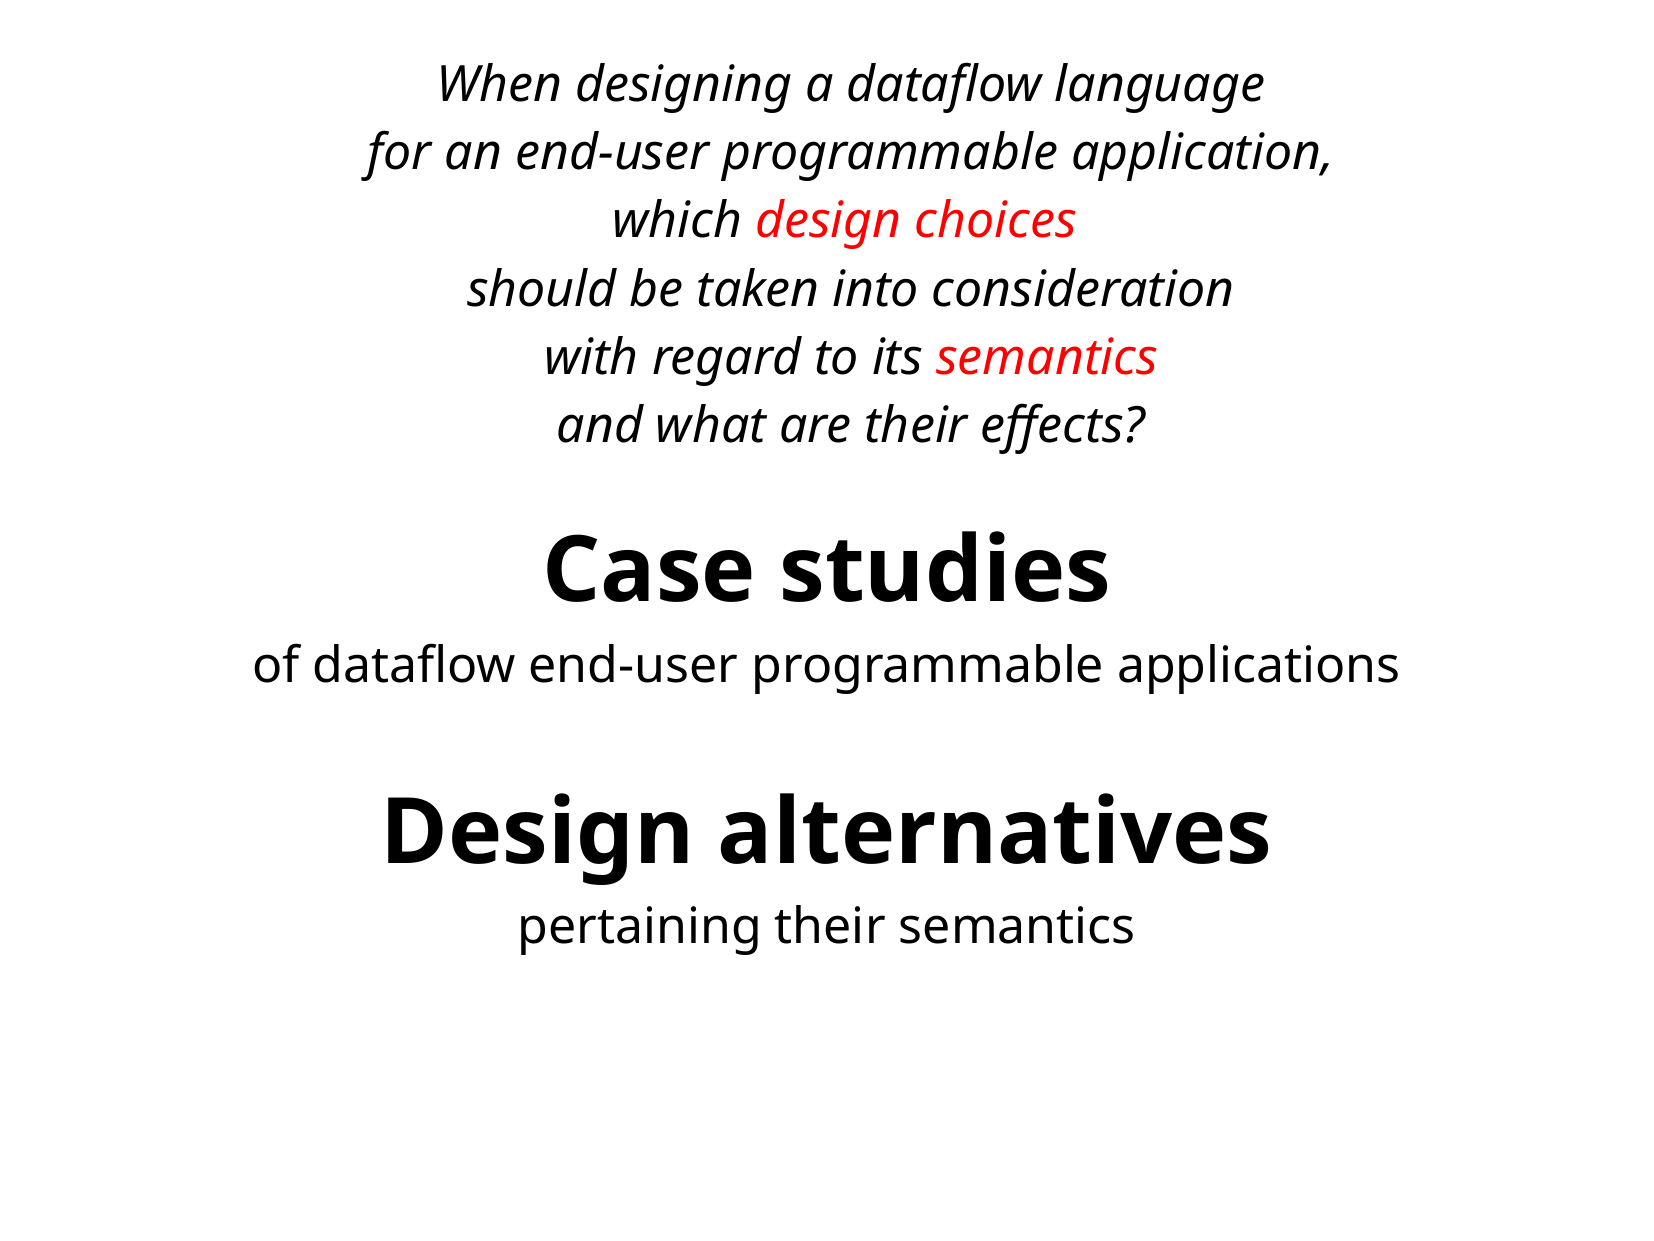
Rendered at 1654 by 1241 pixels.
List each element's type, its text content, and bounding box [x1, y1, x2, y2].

subtitle When designing a dataflow language for an end-user programmable application, which design choices should be taken into consideration with regard to its semantics and what are their effects? [345, 47, 1358, 458]
text_box Case studies of dataflow end-user programmable applications Design alternatives pertaining their semantics [181, 503, 1472, 1179]
